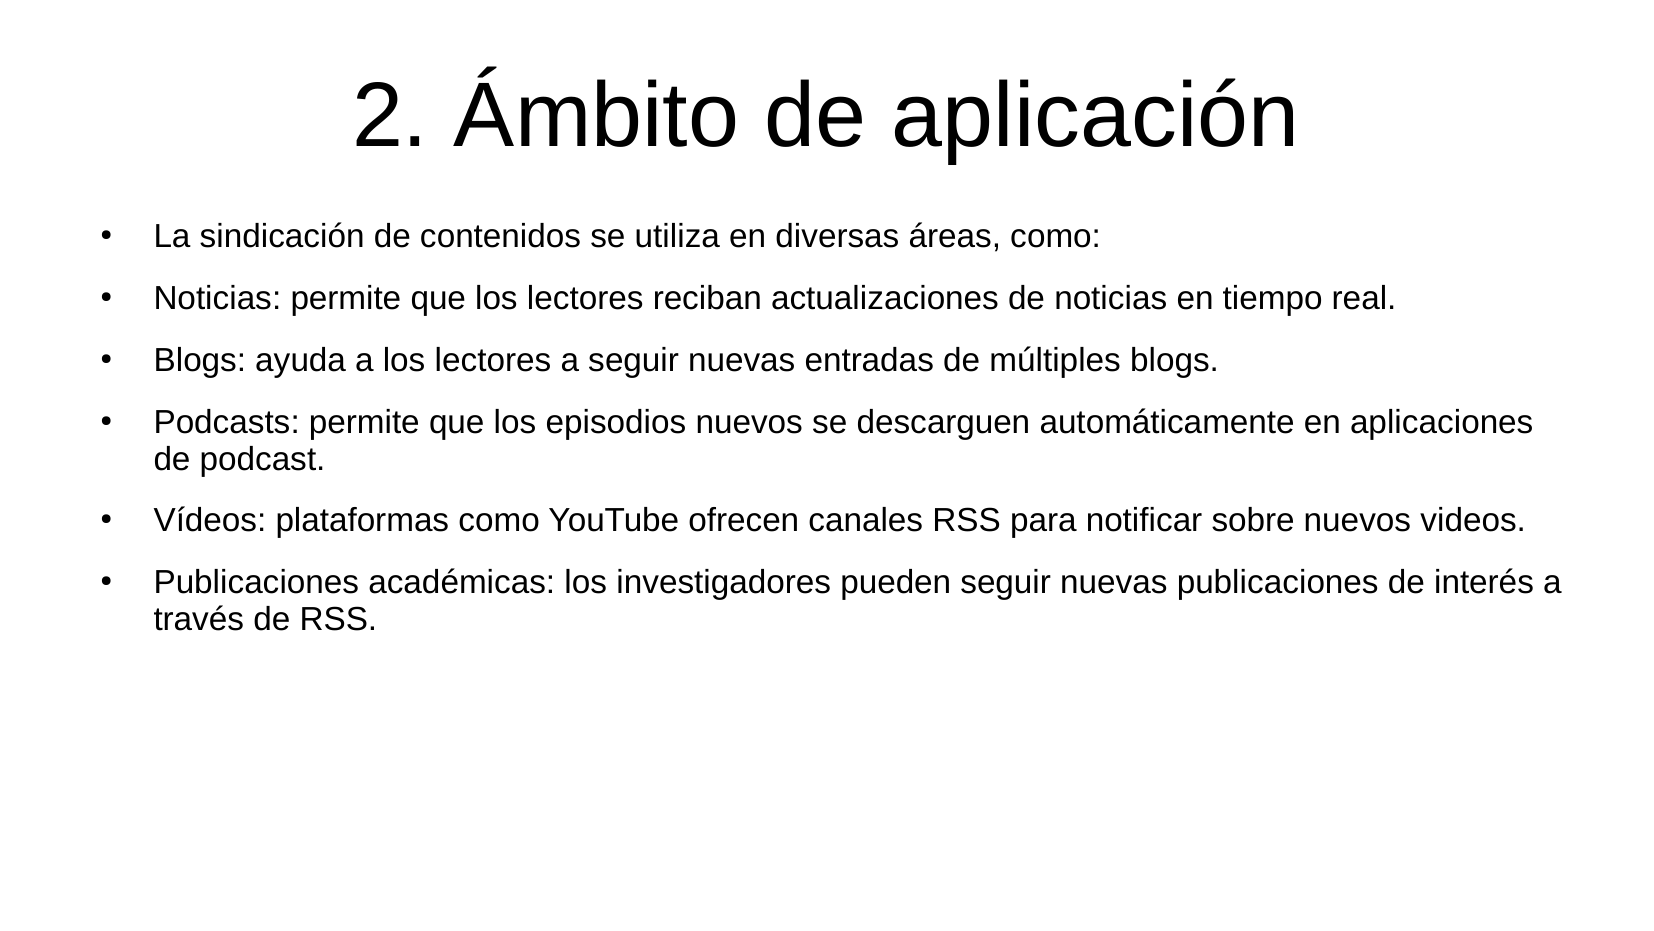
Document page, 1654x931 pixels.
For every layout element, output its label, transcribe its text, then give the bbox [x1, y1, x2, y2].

title 2. Ámbito de aplicación [82, 37, 1571, 193]
list La sindicación de contenidos se utiliza en diversas áreas, como: Noticias: permite que los lectores reciban actualizaciones de noticias en tiempo real. Blogs: ayuda a los lectores a seguir nuevas entradas de múltiples blogs. Podcasts: permite que los episodios nuevos se descarguen automáticamente en aplicaciones de podcast. Vídeos: plataformas como YouTube ofrecen canales RSS para notificar sobre nuevos videos. Publicaciones académicas: los investigadores pueden seguir nuevas publicaciones de interés a través de RSS. [82, 217, 1571, 758]
